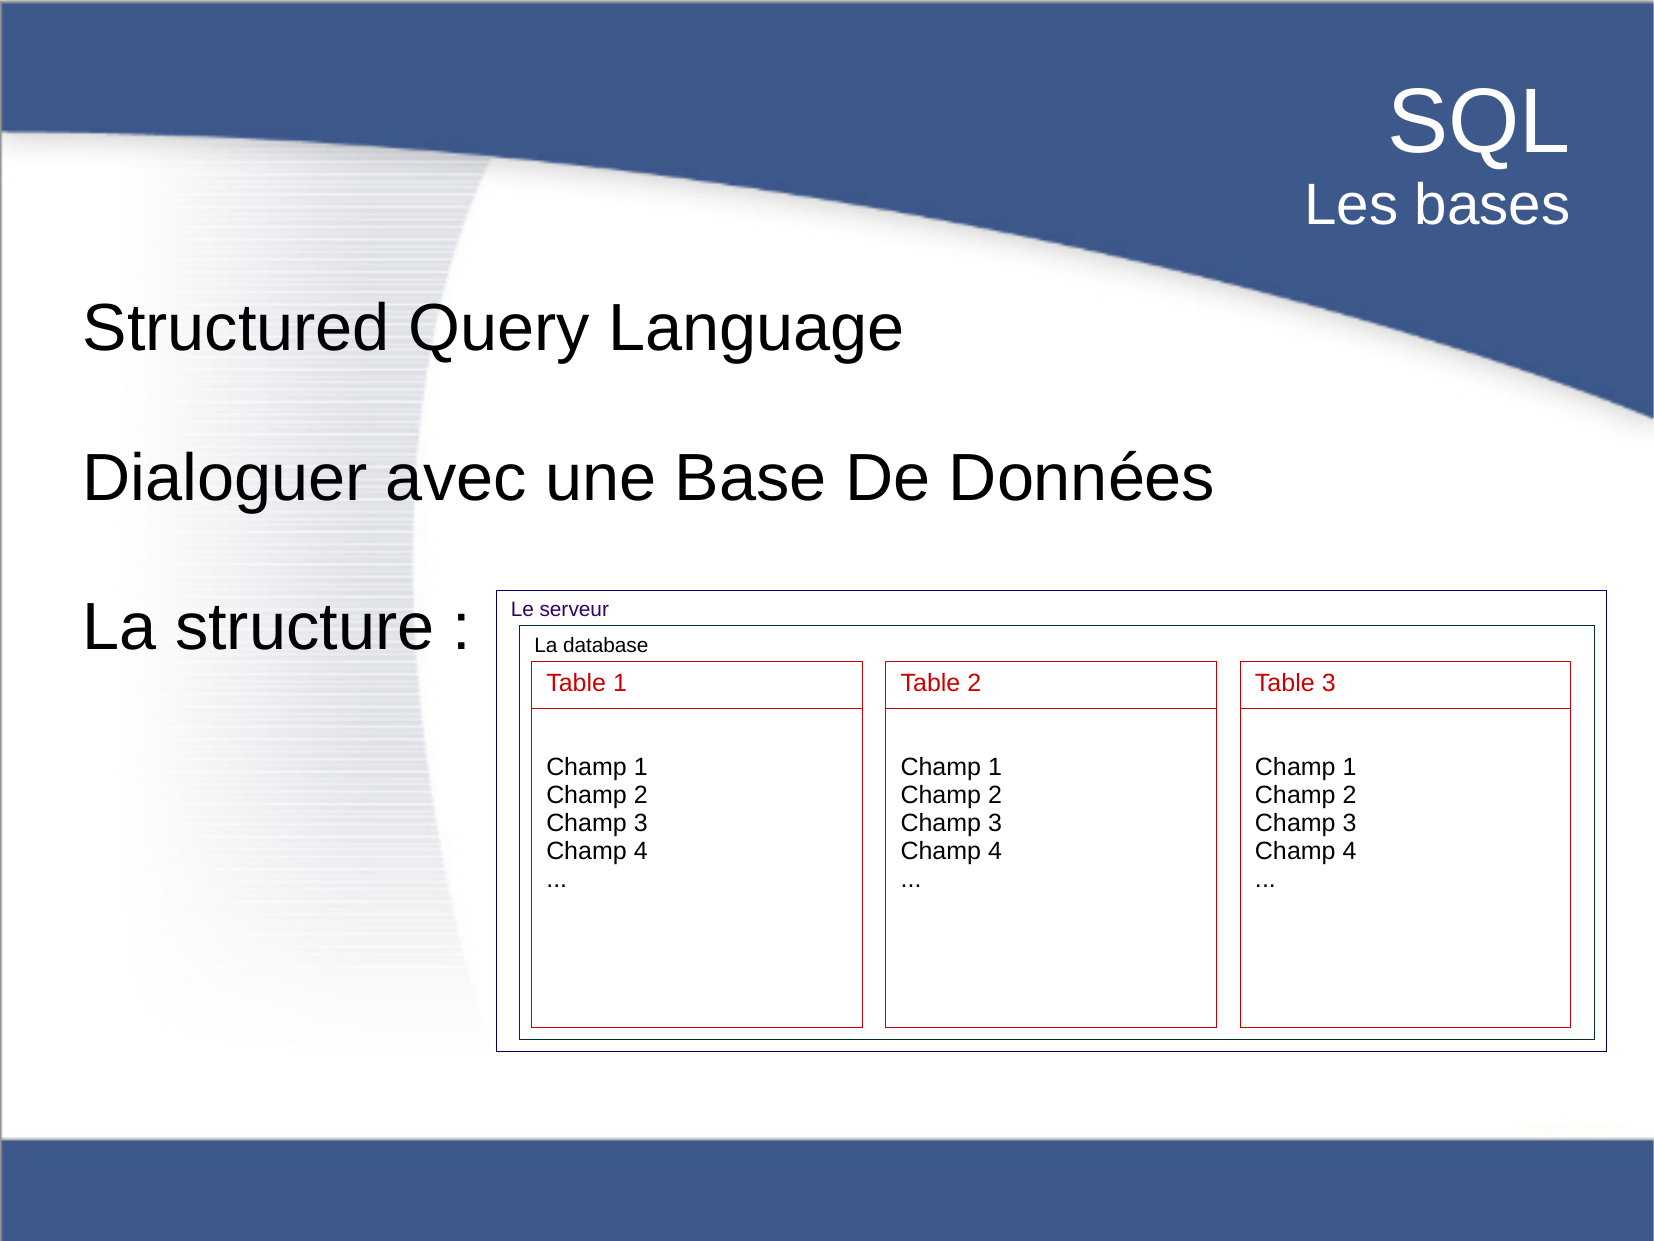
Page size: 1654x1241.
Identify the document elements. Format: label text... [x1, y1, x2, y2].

text_box Table 2 Champ 1 Champ 2 Champ 3 Champ 4 ... [885, 709, 1217, 1028]
text_box Table 1 Champ 1 Champ 2 Champ 3 Champ 4 ... [531, 661, 863, 708]
text_box Table 1 Champ 1 Champ 2 Champ 3 Champ 4 ... [531, 709, 863, 1028]
text_box Table 3 Champ 1 Champ 2 Champ 3 Champ 4 ... [1240, 709, 1571, 1028]
text_box Le serveur [496, 590, 1607, 1052]
title SQL Les bases [82, 49, 1571, 257]
text_box La database [519, 625, 1595, 1040]
text_box Table 2 Champ 1 Champ 2 Champ 3 Champ 4 ... [885, 661, 1217, 708]
subtitle Structured Query Language Dialoguer avec une Base De Données La structure : [82, 290, 1571, 1010]
text_box Table 3 Champ 1 Champ 2 Champ 3 Champ 4 ... [1240, 661, 1571, 708]
picture [0, 0, 1654, 1241]
